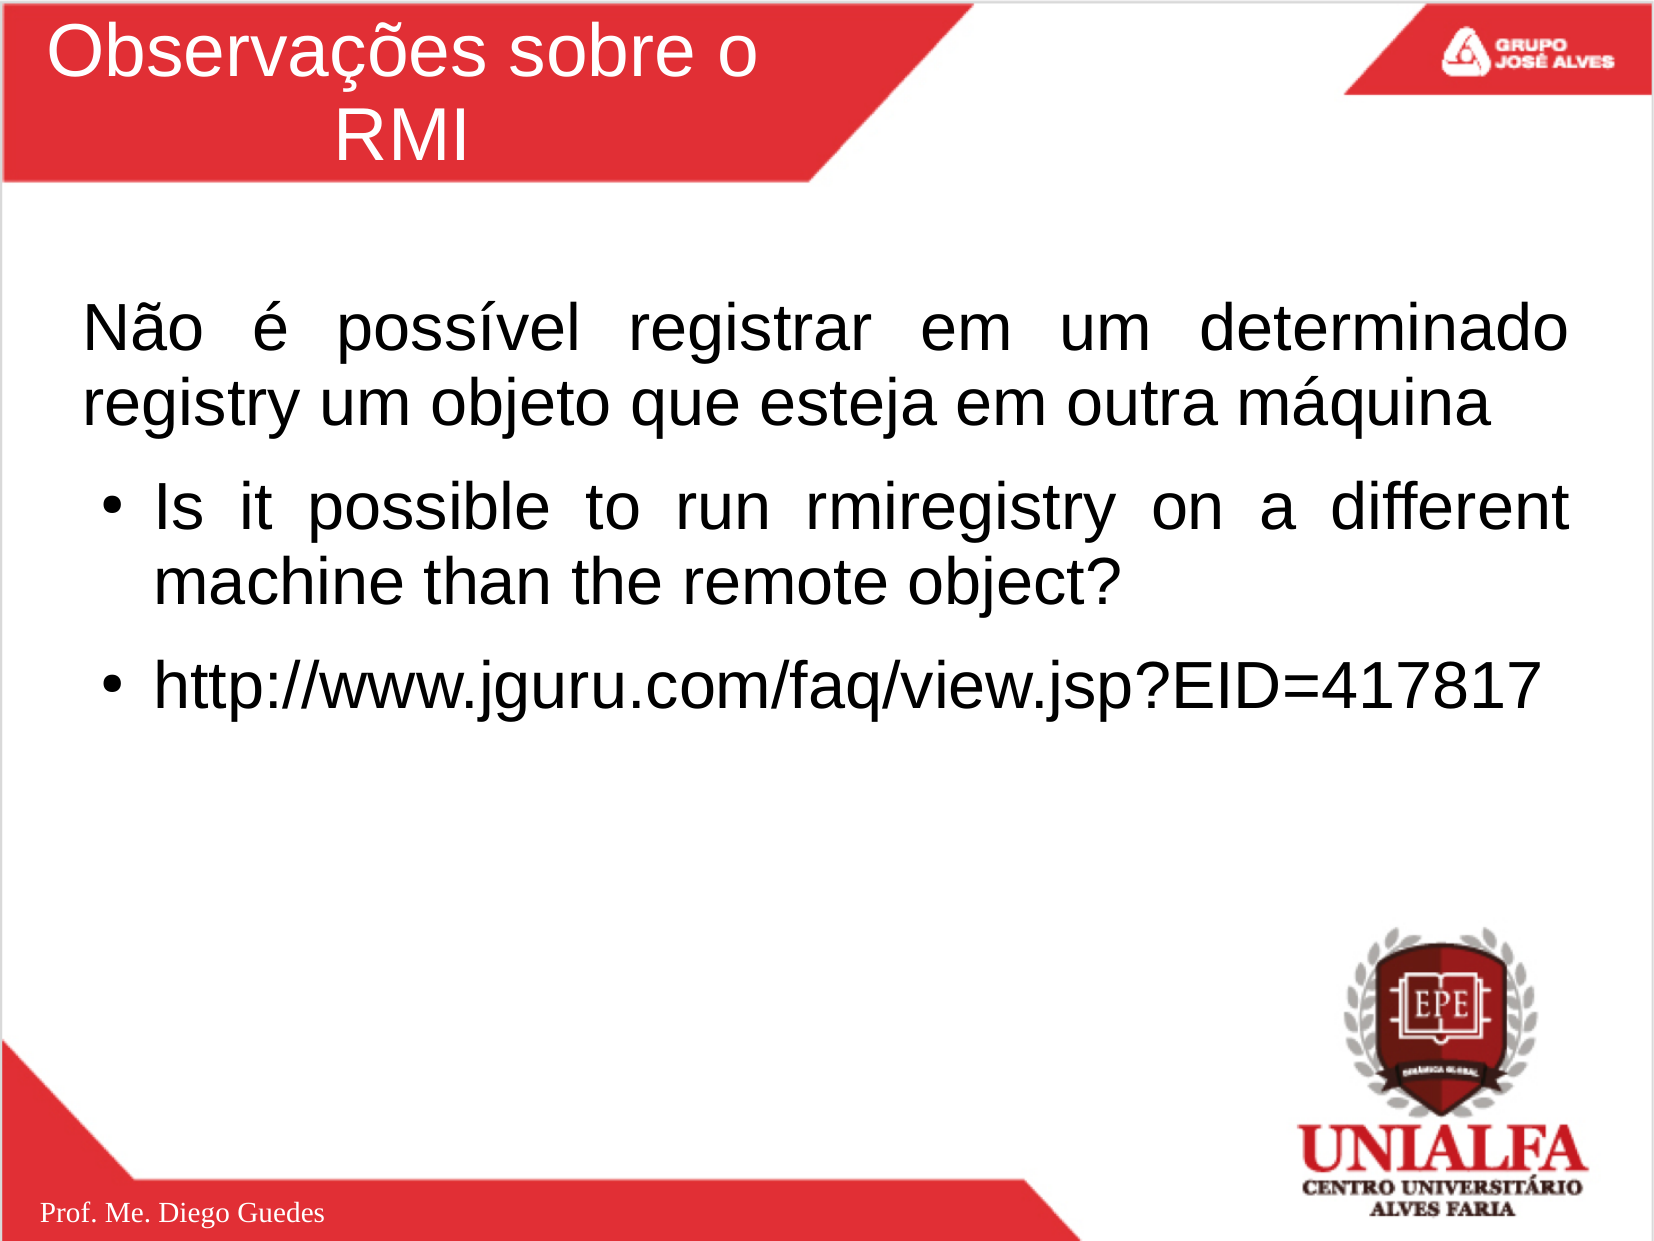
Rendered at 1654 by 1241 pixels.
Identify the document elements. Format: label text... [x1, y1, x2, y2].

list Não é possível registrar em um determinado registry um objeto que esteja em outra máquina Is it possible to run rmiregistry on a different machine than the remote object? http://www.jguru.com/faq/view.jsp?EID=417817 [82, 290, 1571, 1109]
picture [0, 0, 1654, 1241]
title Observações sobre o RMI [6, 8, 799, 177]
